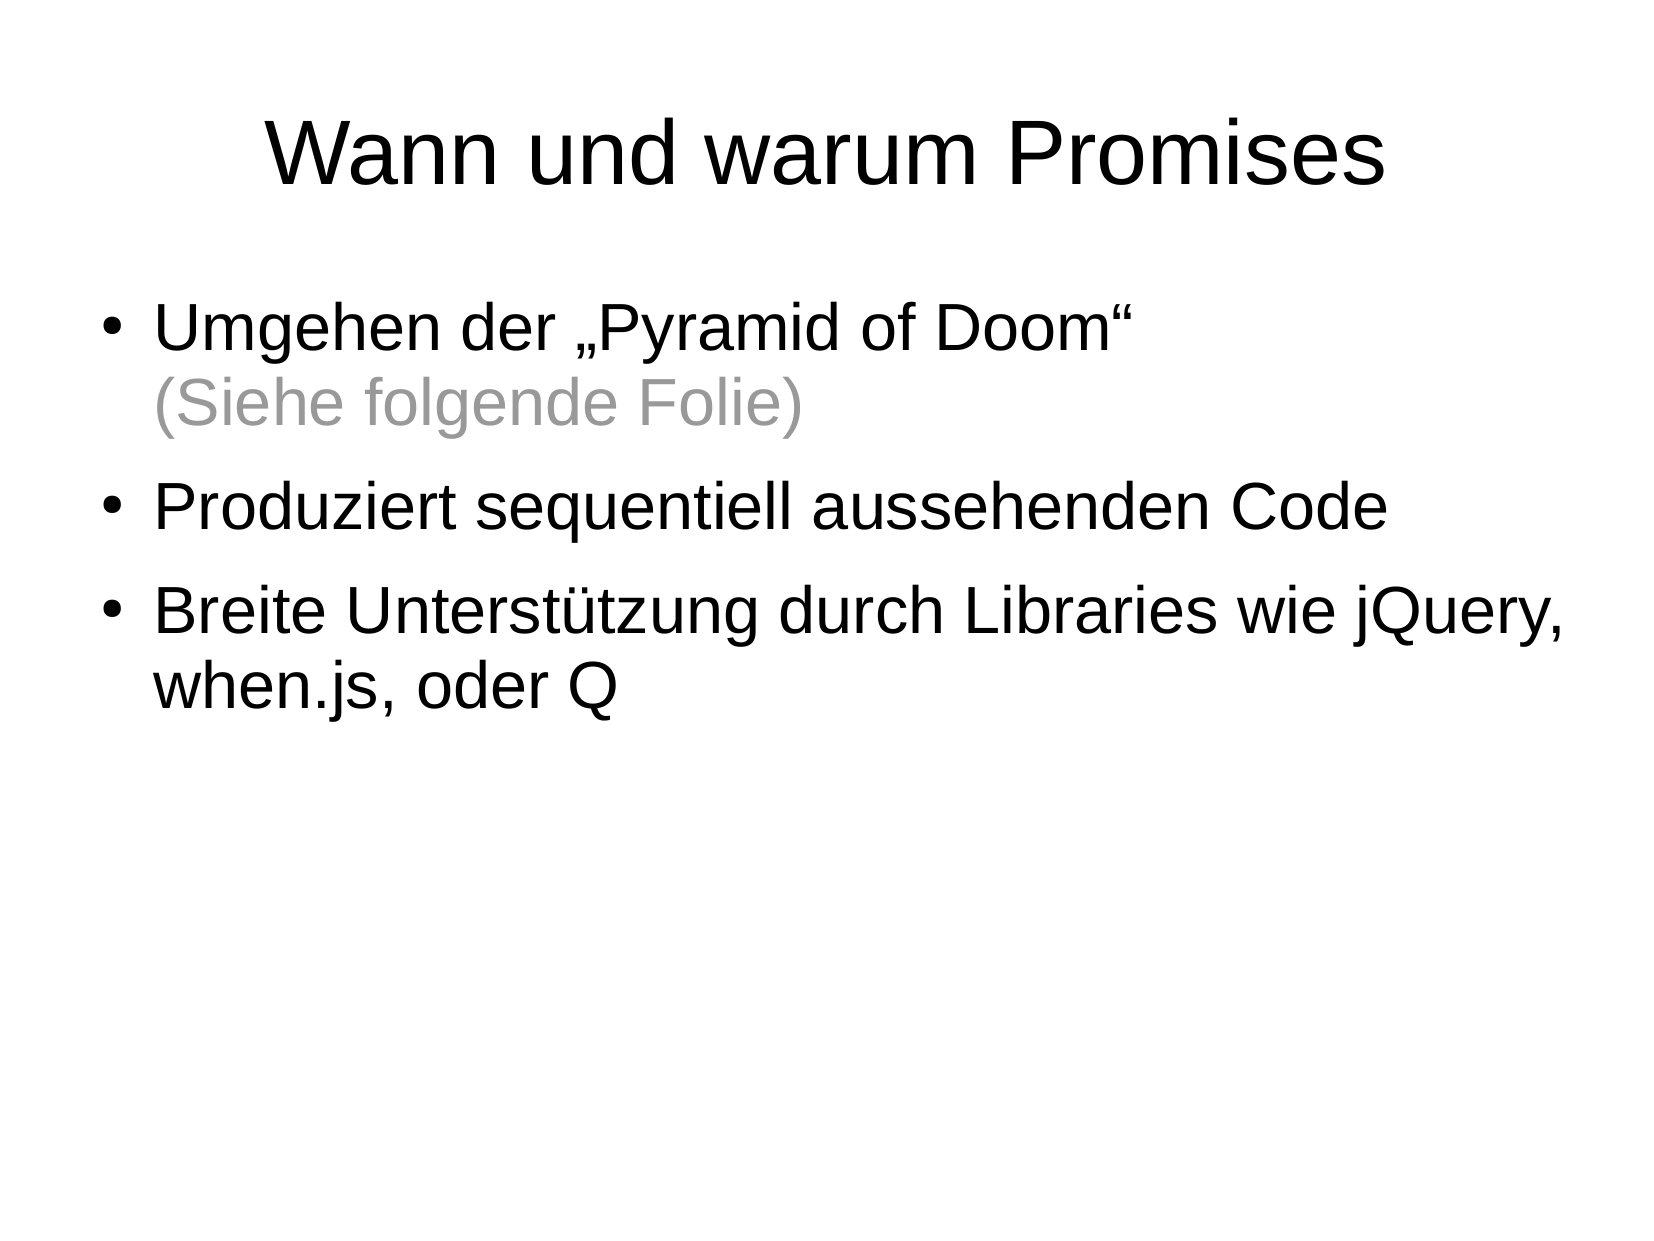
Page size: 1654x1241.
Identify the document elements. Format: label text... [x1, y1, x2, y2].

list Umgehen der „Pyramid of Doom“ (Siehe folgende Folie) Produziert sequentiell aussehenden Code Breite Unterstützung durch Libraries wie jQuery, when.js, oder Q [82, 290, 1571, 1010]
title Wann und warum Promises [82, 49, 1571, 257]
